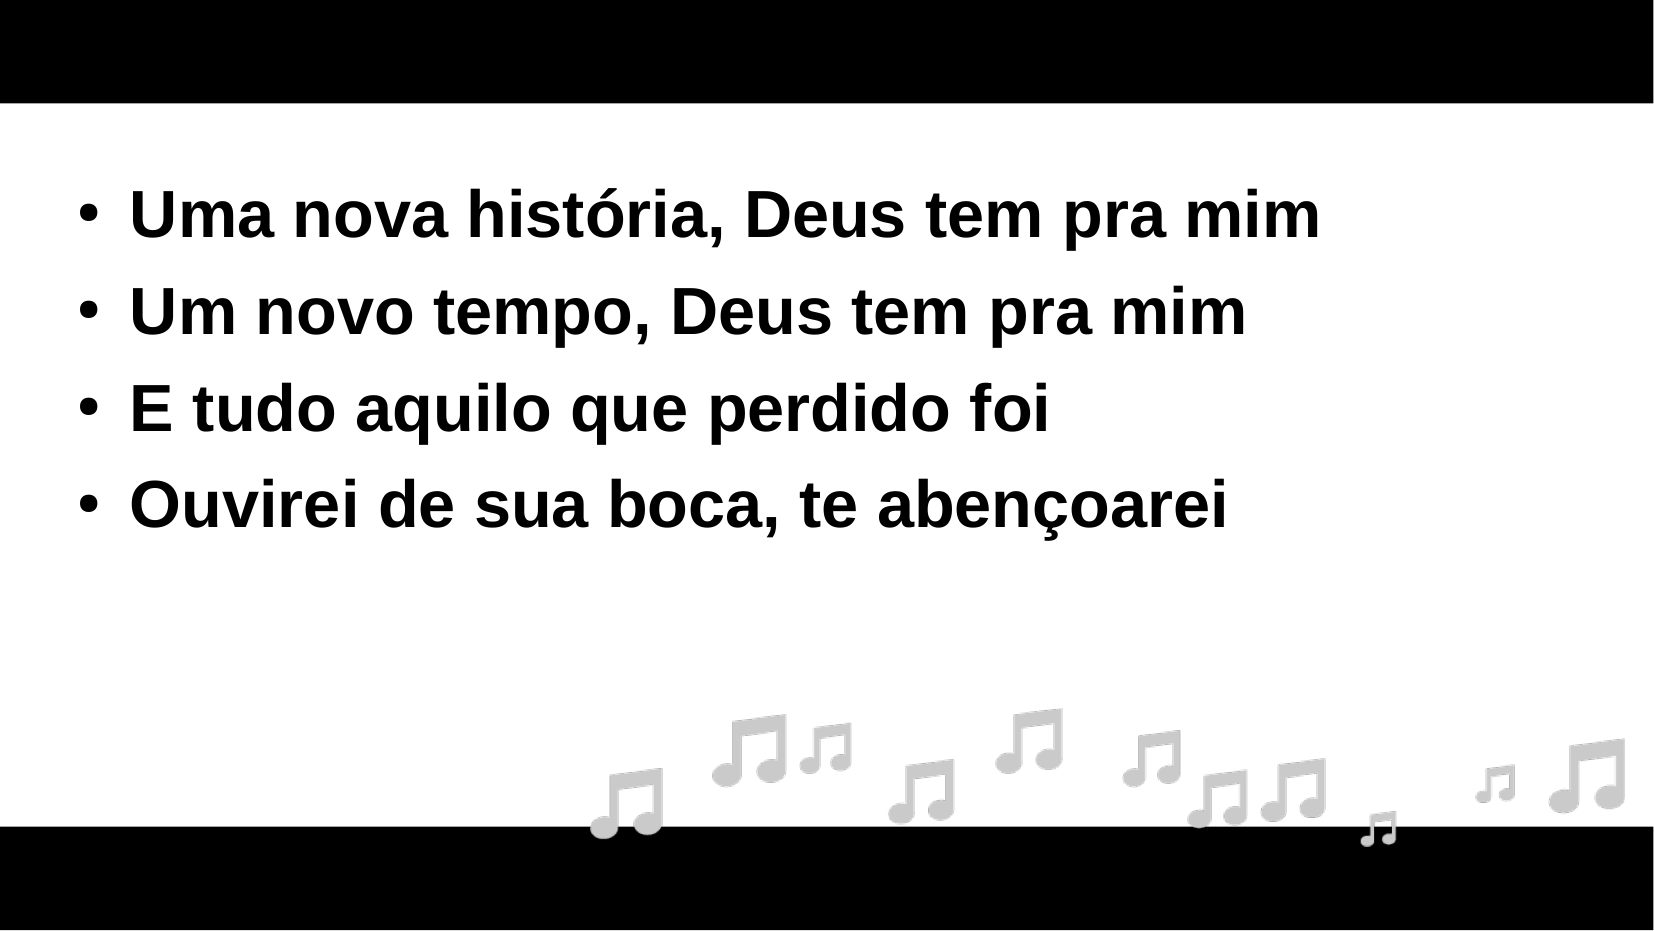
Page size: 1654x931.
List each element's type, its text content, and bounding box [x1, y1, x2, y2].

list Uma nova história, Deus tem pra mim Um novo tempo, Deus tem pra mim E tudo aquilo que perdido foi Ouvirei de sua boca, te abençoarei [59, 177, 1595, 768]
